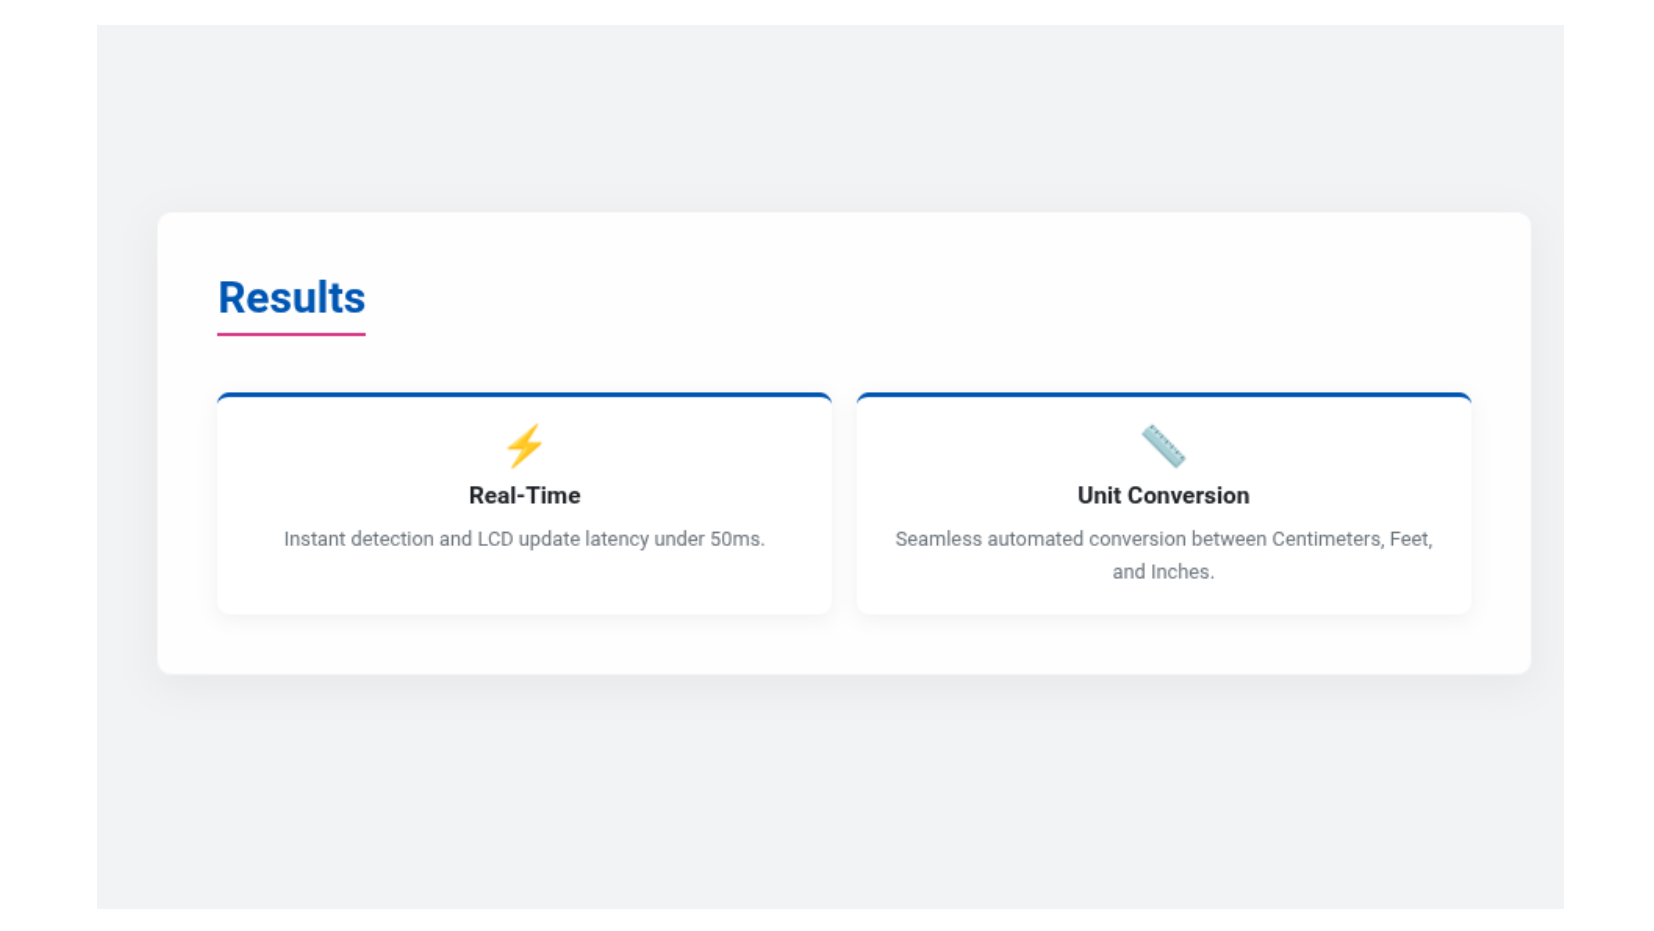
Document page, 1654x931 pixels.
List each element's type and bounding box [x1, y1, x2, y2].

picture [97, 25, 1564, 909]
